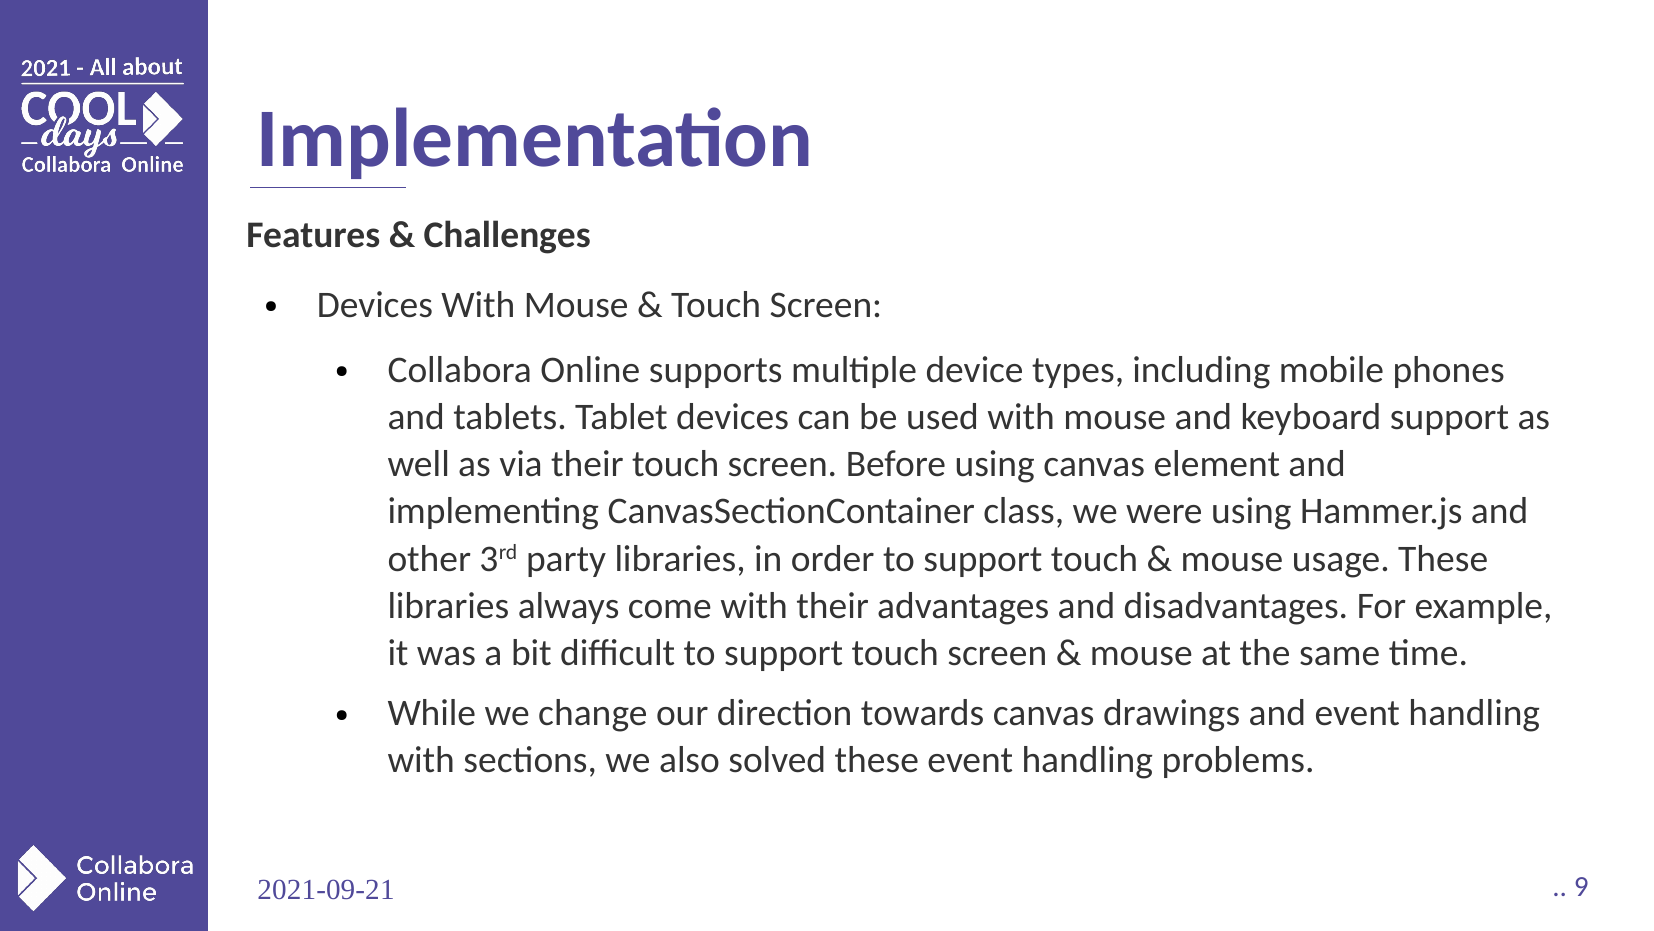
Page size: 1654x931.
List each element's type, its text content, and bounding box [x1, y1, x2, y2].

title Implementation [256, 56, 1654, 188]
picture [21, 57, 184, 172]
picture [13, 840, 197, 916]
list Features & Challenges Devices With Mouse & Touch Screen: Collabora Online supports multiple device types, including mobile phones and tablets. Tablet devices can be used with mouse and keyboard support as well as via their touch screen. Before using canvas element and implementing CanvasSectionContainer class, we were using Hammer.js and other 3rd party libraries, in order to support touch & mouse usage. These libraries always come with their advantages and disadvantages. For example, it was a bit difficult to support touch screen & mouse at the same time. While we change our direction towards canvas drawings and event handling with sections, we also solved these event handling problems. [246, 210, 1565, 832]
